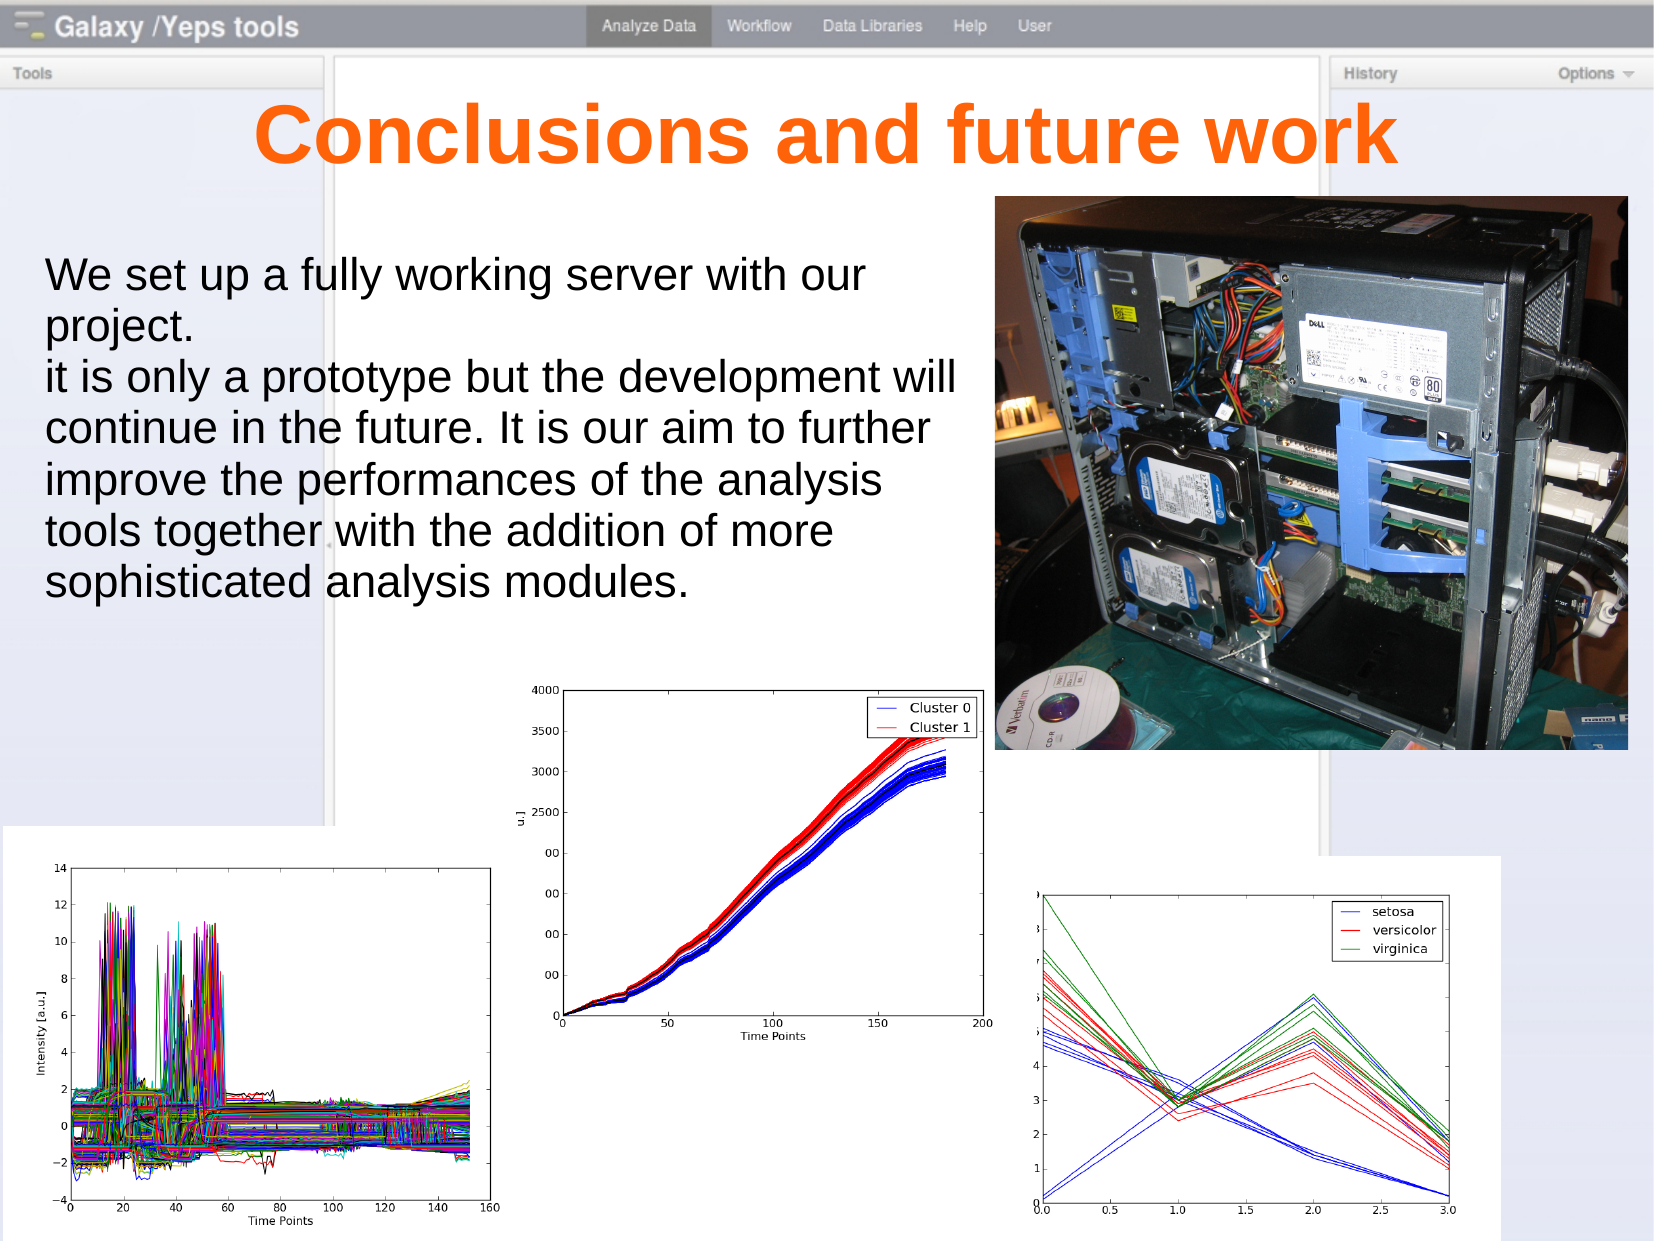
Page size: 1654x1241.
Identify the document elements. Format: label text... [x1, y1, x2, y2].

text_box We set up a fully working server with our project. it is only a prototype but the development will continue in the future. It is our aim to further improve the performances of the analysis tools together with the addition of more sophisticated analysis modules. [30, 241, 976, 601]
picture [0, 0, 1654, 75]
picture [0, 194, 1654, 1241]
title Conclusions and future work [0, 75, 1654, 194]
